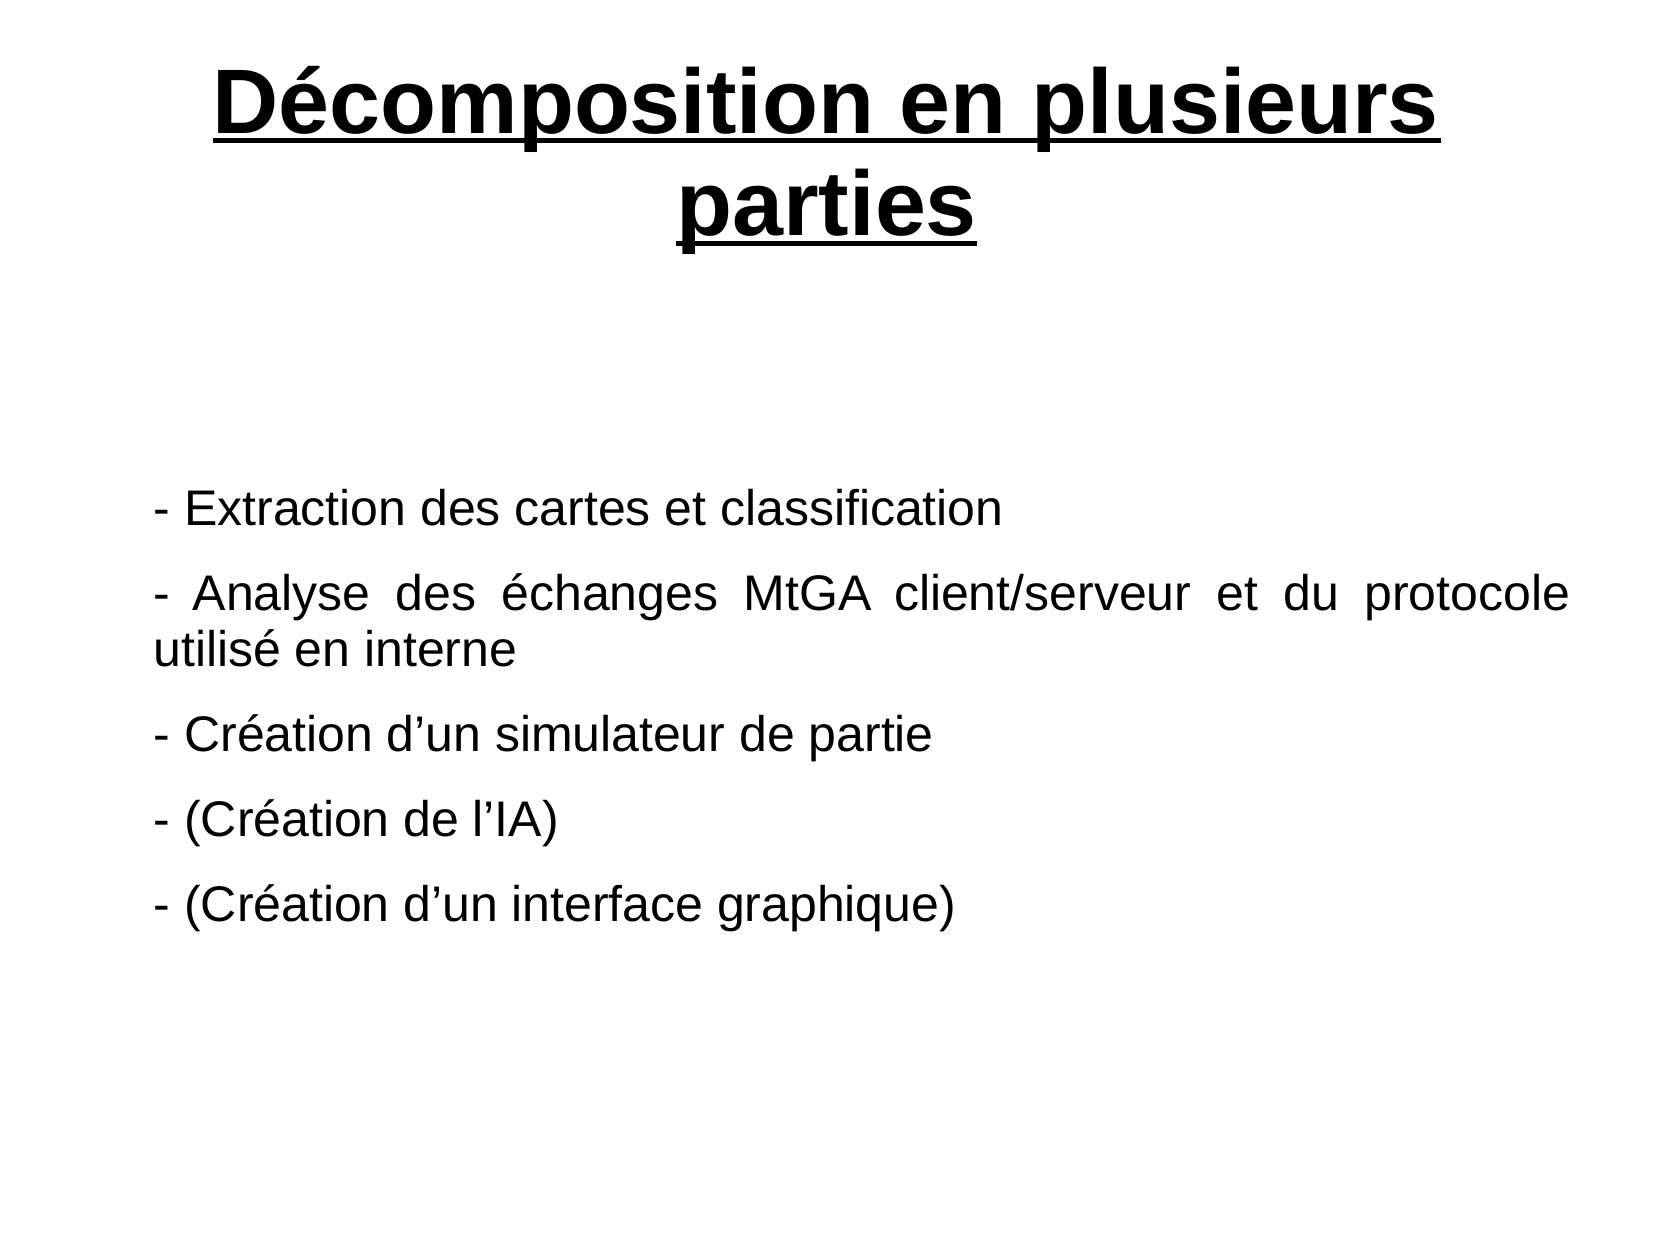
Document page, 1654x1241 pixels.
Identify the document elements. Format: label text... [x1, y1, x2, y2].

title Décomposition en plusieurs parties [82, 49, 1571, 257]
list - Extraction des cartes et classification - Analyse des échanges MtGA client/serveur et du protocole utilisé en interne - Création d’un simulateur de partie - (Création de l’IA) - (Création d’un interface graphique) [82, 290, 1571, 1010]
